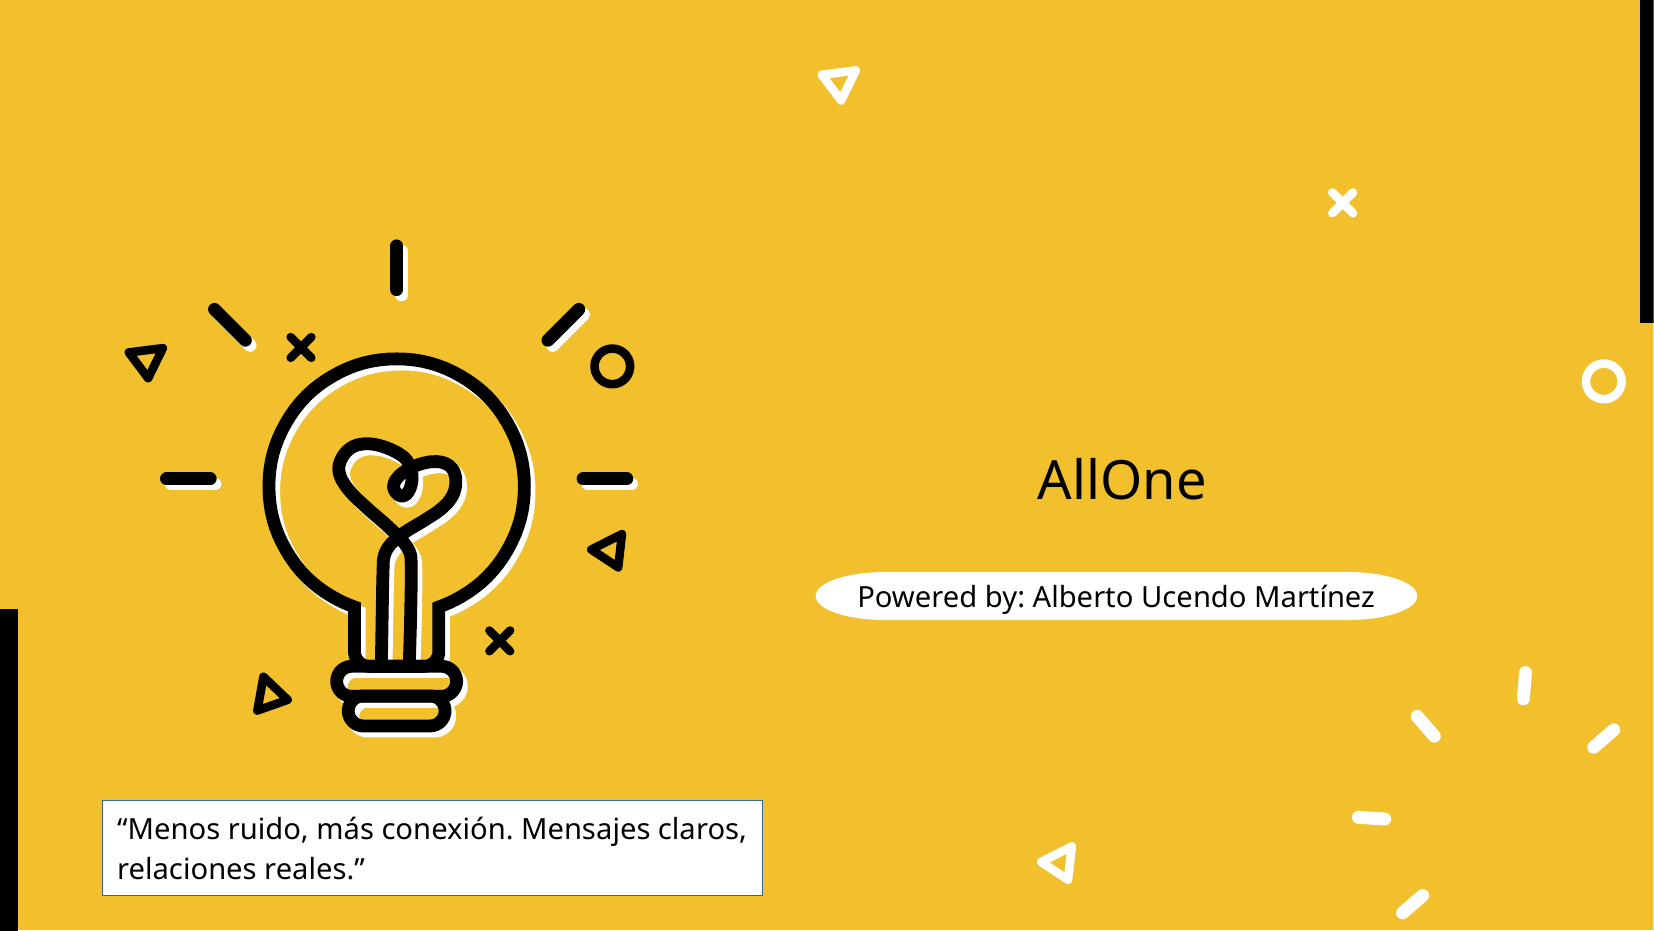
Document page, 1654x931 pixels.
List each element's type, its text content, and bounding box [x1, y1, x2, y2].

text_box “Menos ruido, más conexión. Mensajes claros, relaciones reales.” [102, 800, 763, 896]
title AllOne [816, 404, 1454, 553]
text_box Powered by: Alberto Ucendo Martínez [815, 571, 1418, 621]
